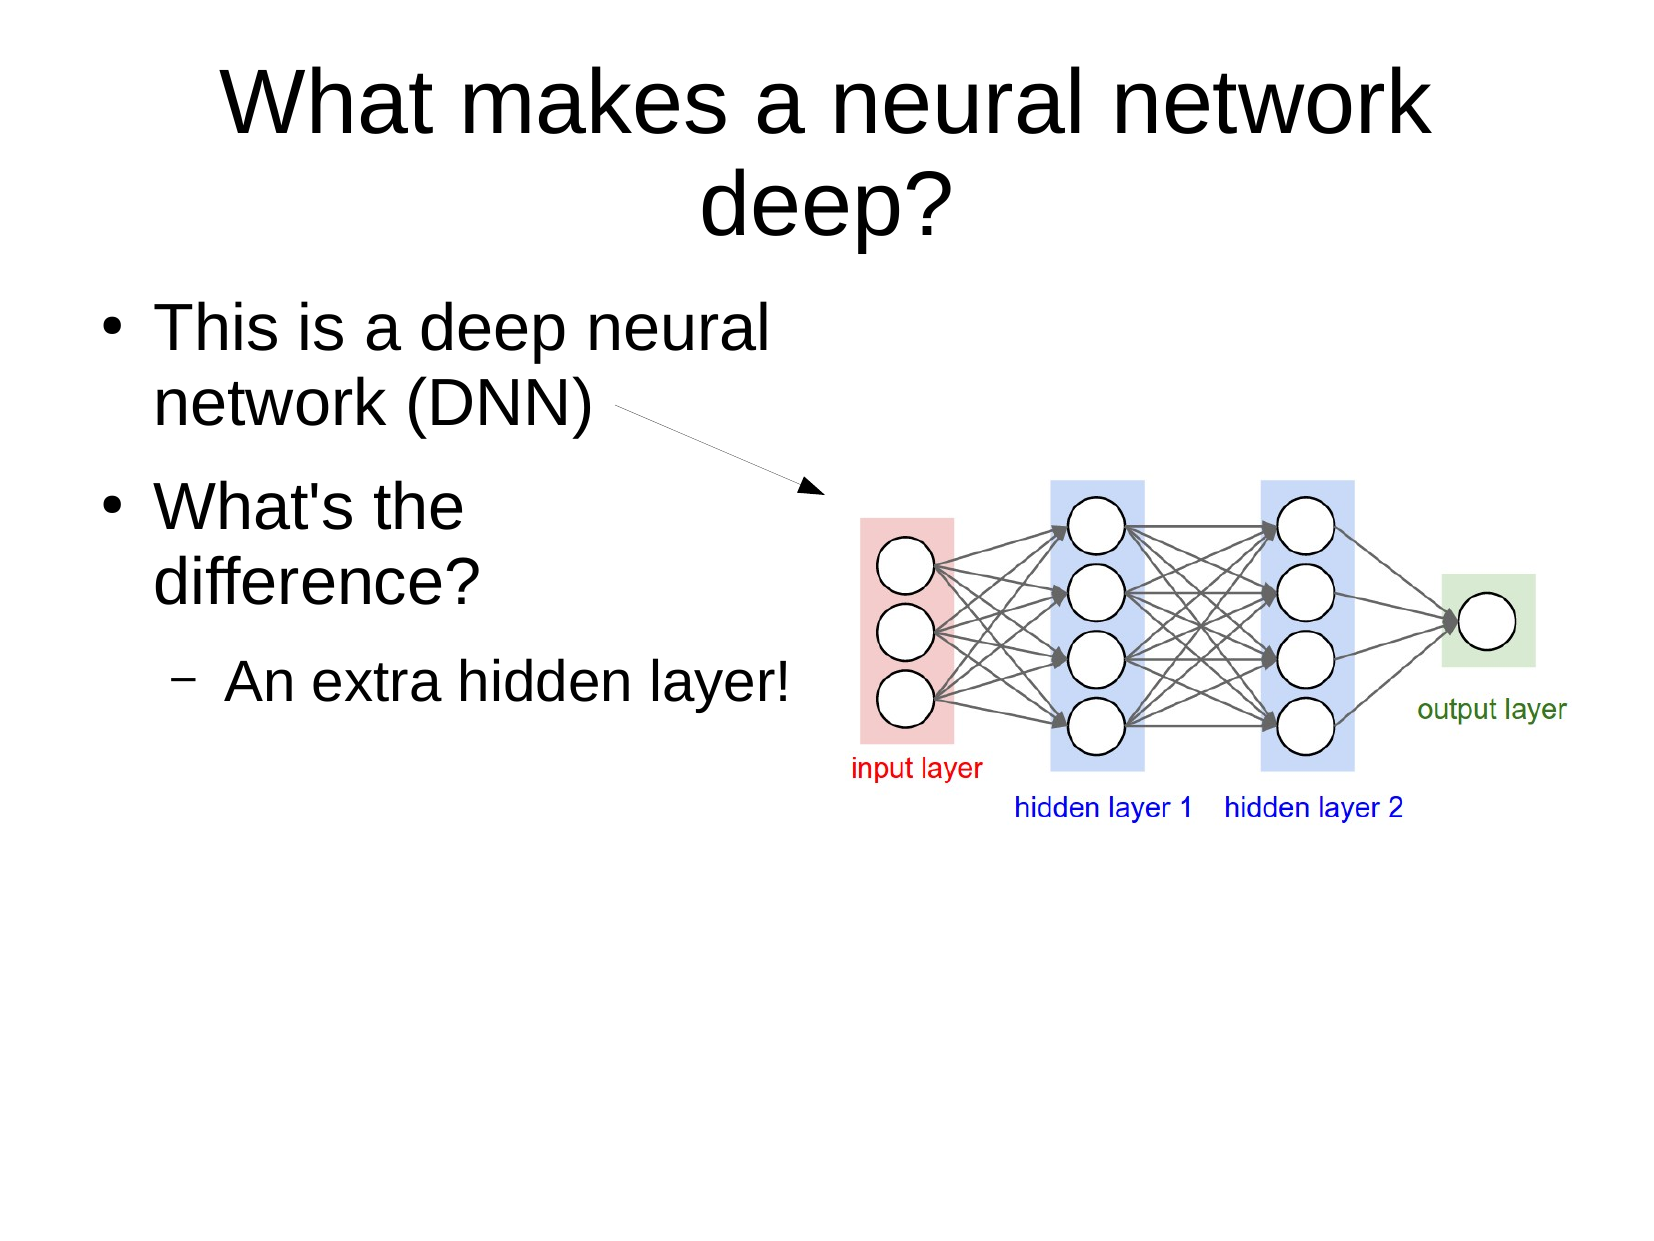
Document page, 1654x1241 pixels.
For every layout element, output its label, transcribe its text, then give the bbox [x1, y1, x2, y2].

picture [845, 471, 1572, 828]
list This is a deep neural network (DNN) What's the difference? An extra hidden layer! [82, 290, 809, 1010]
title What makes a neural network deep? [82, 49, 1571, 257]
